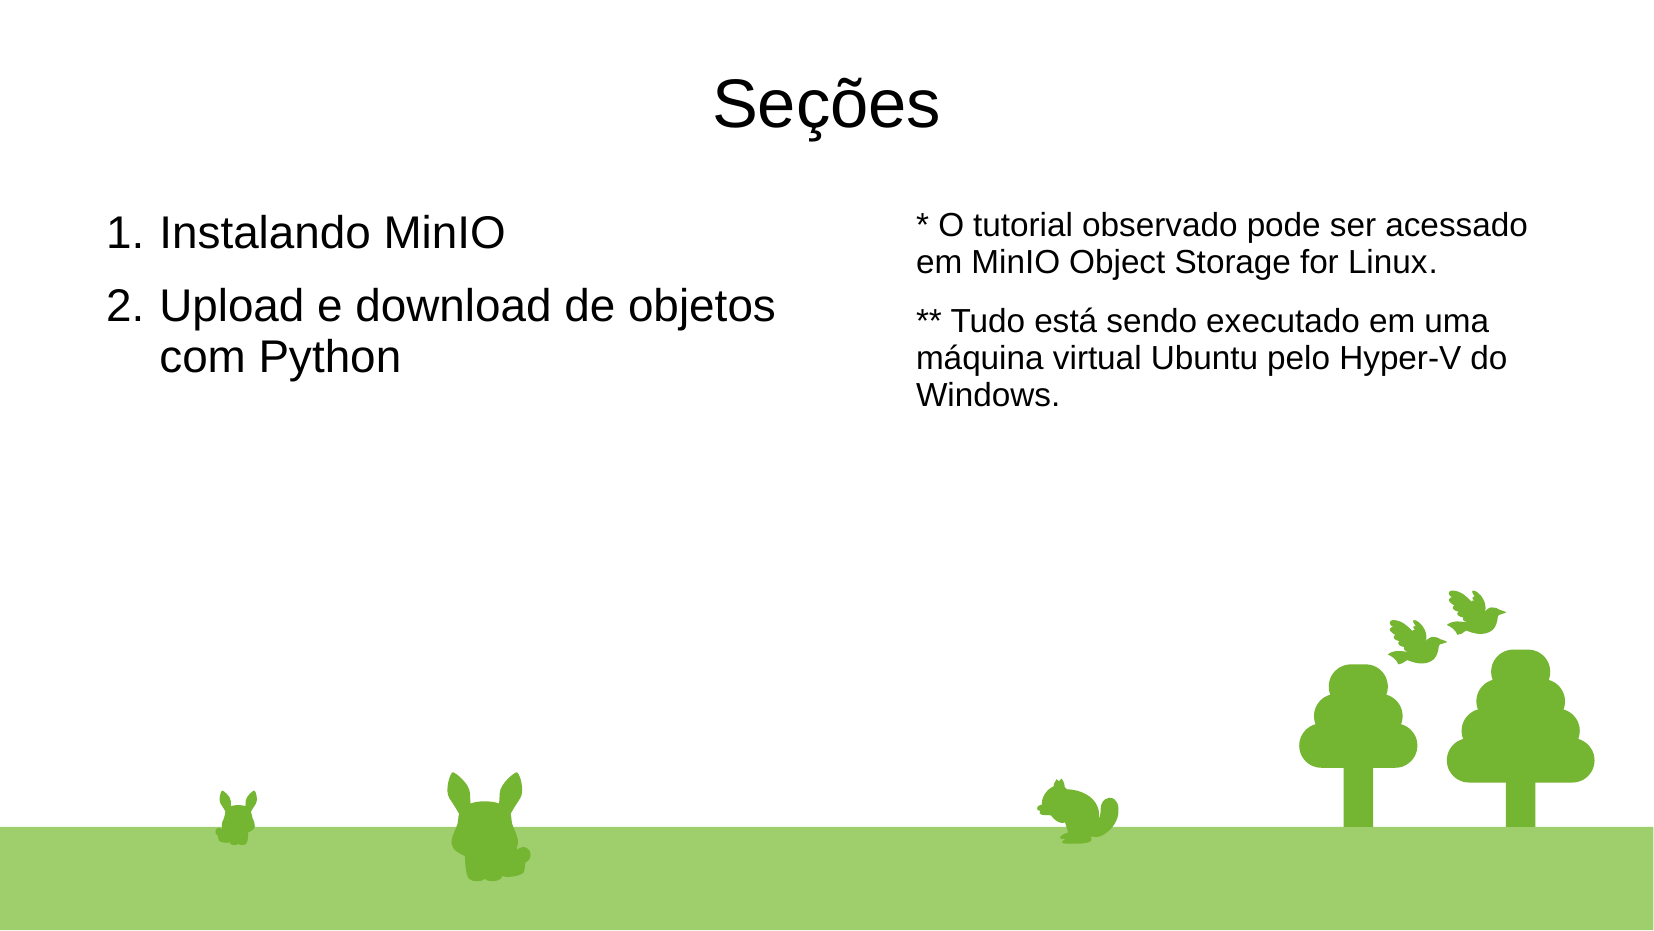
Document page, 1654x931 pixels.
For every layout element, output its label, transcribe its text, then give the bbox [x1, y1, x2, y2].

list * O tutorial observado pode ser acessado em MinIO Object Storage for Linux. ** Tudo está sendo executado em uma máquina virtual Ubuntu pelo Hyper-V do Windows. [845, 206, 1566, 768]
list Instalando MinIO Upload e download de objetos com Python [88, 206, 809, 739]
title Seções [88, 29, 1565, 178]
